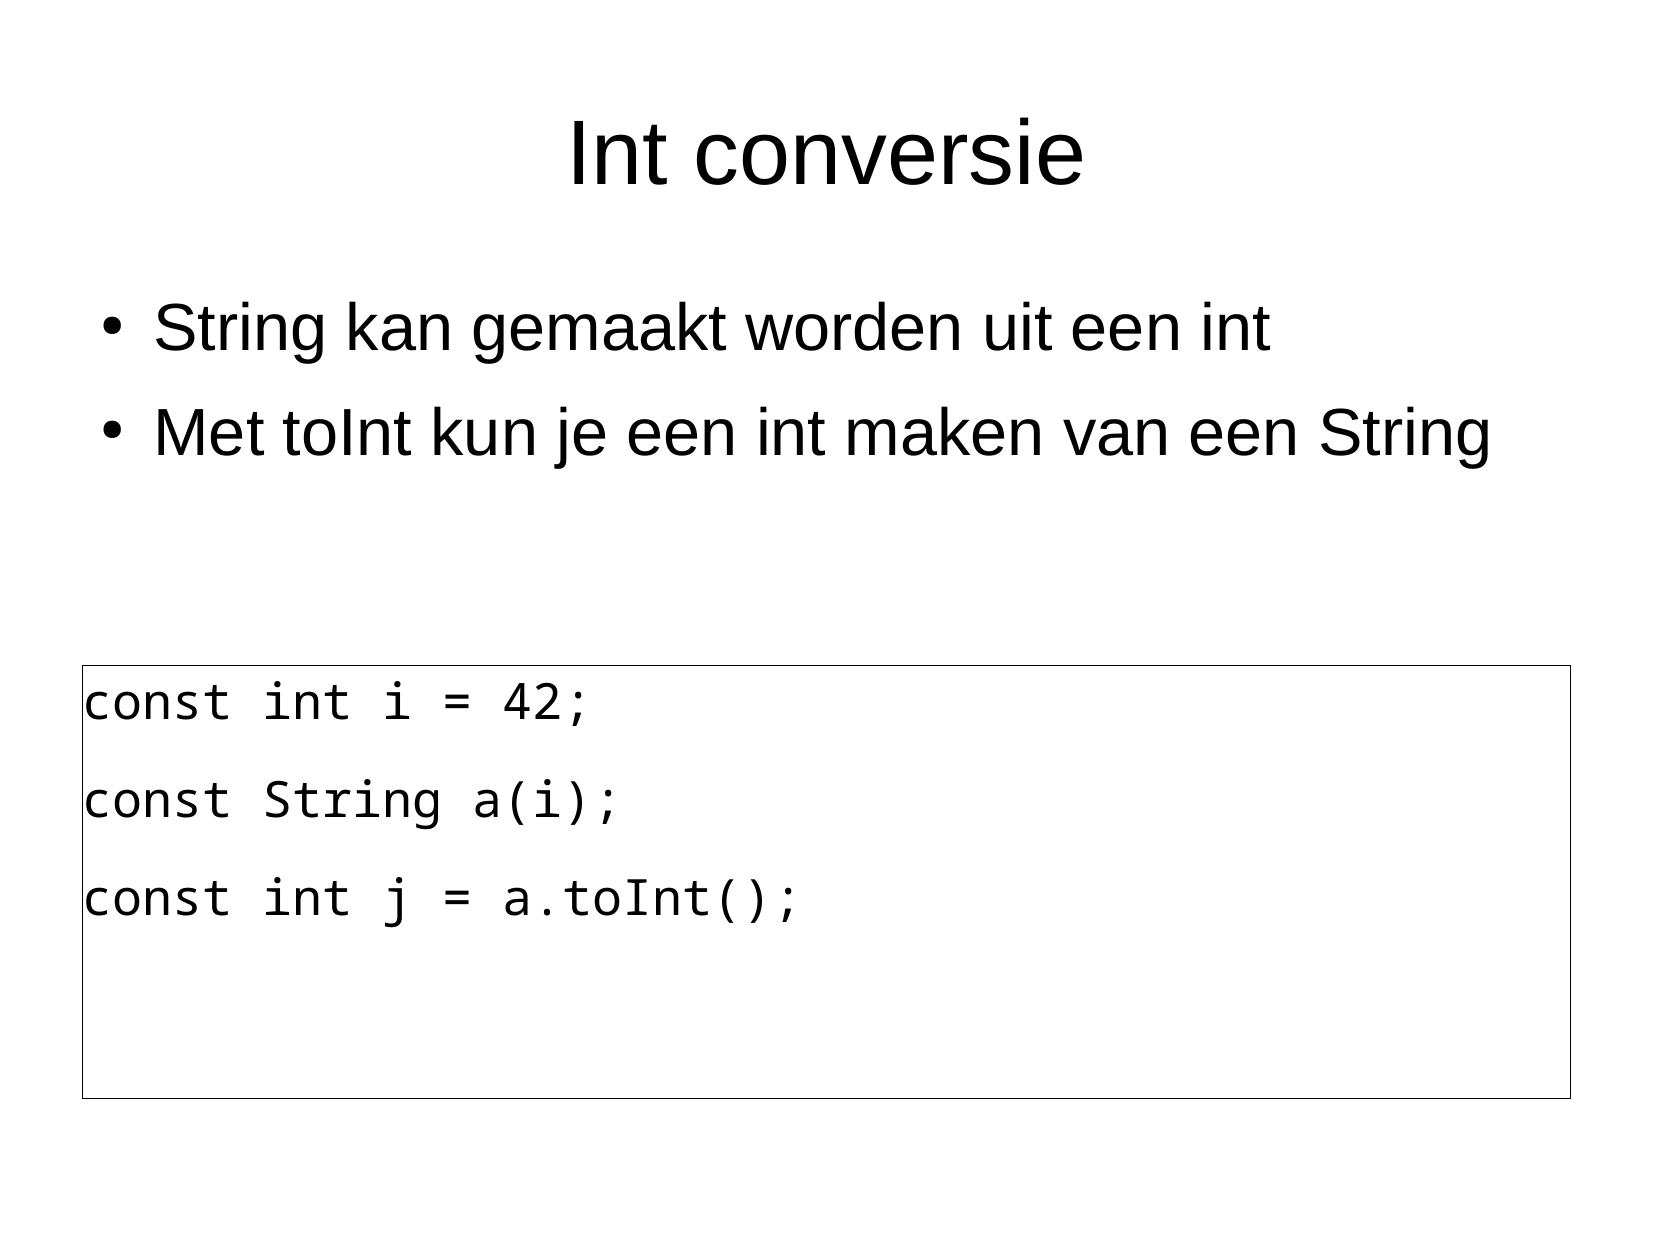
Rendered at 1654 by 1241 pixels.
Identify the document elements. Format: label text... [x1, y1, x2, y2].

list String kan gemaakt worden uit een int Met toInt kun je een int maken van een String [82, 290, 1571, 634]
list const int i = 42; const String a(i); const int j = a.toInt(); [82, 665, 1571, 1099]
title Int conversie [82, 49, 1571, 257]
